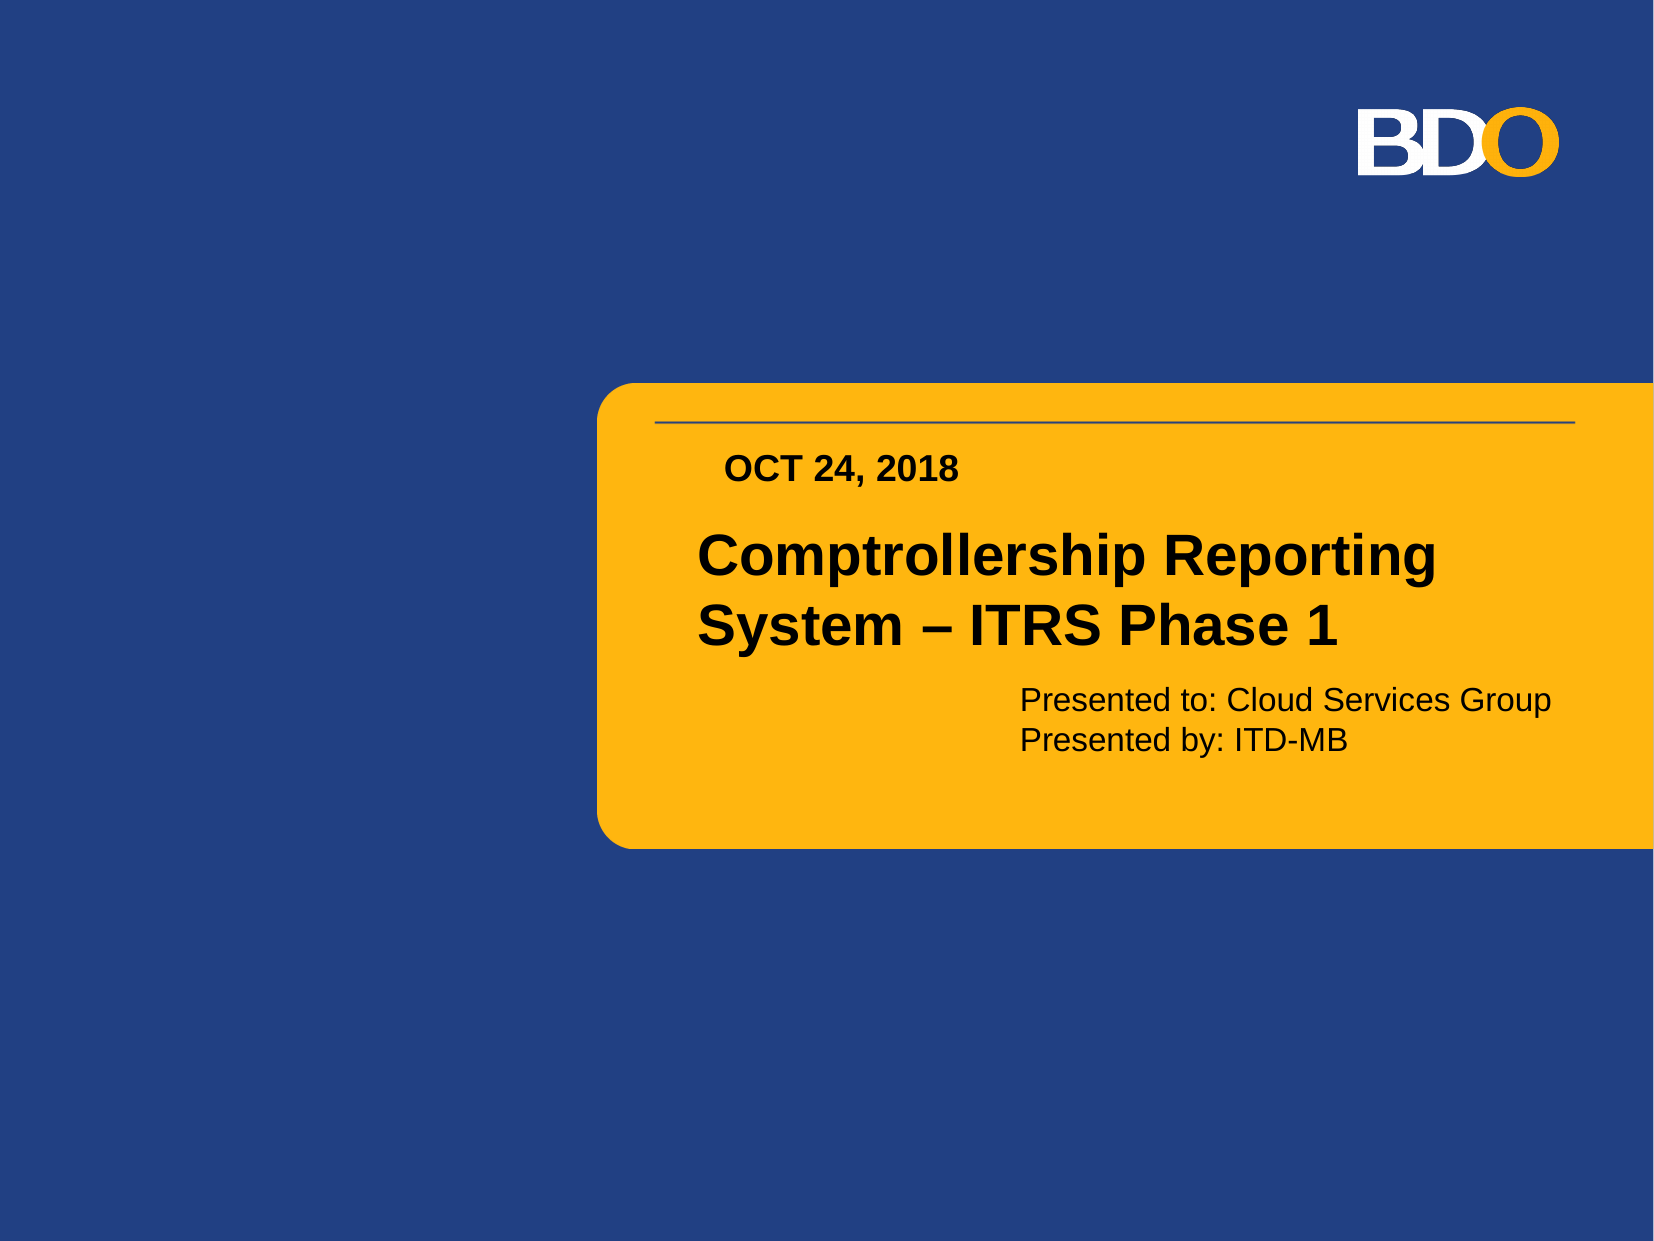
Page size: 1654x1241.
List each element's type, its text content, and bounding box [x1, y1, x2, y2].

picture [0, 0, 1654, 1241]
text_box OCT 24, 2018 [709, 436, 975, 497]
text_box Presented to: Cloud Services Group Presented by: ITD-MB [1004, 670, 1568, 765]
text_box Comptrollership Reporting System – ITRS Phase 1 [682, 510, 1470, 665]
